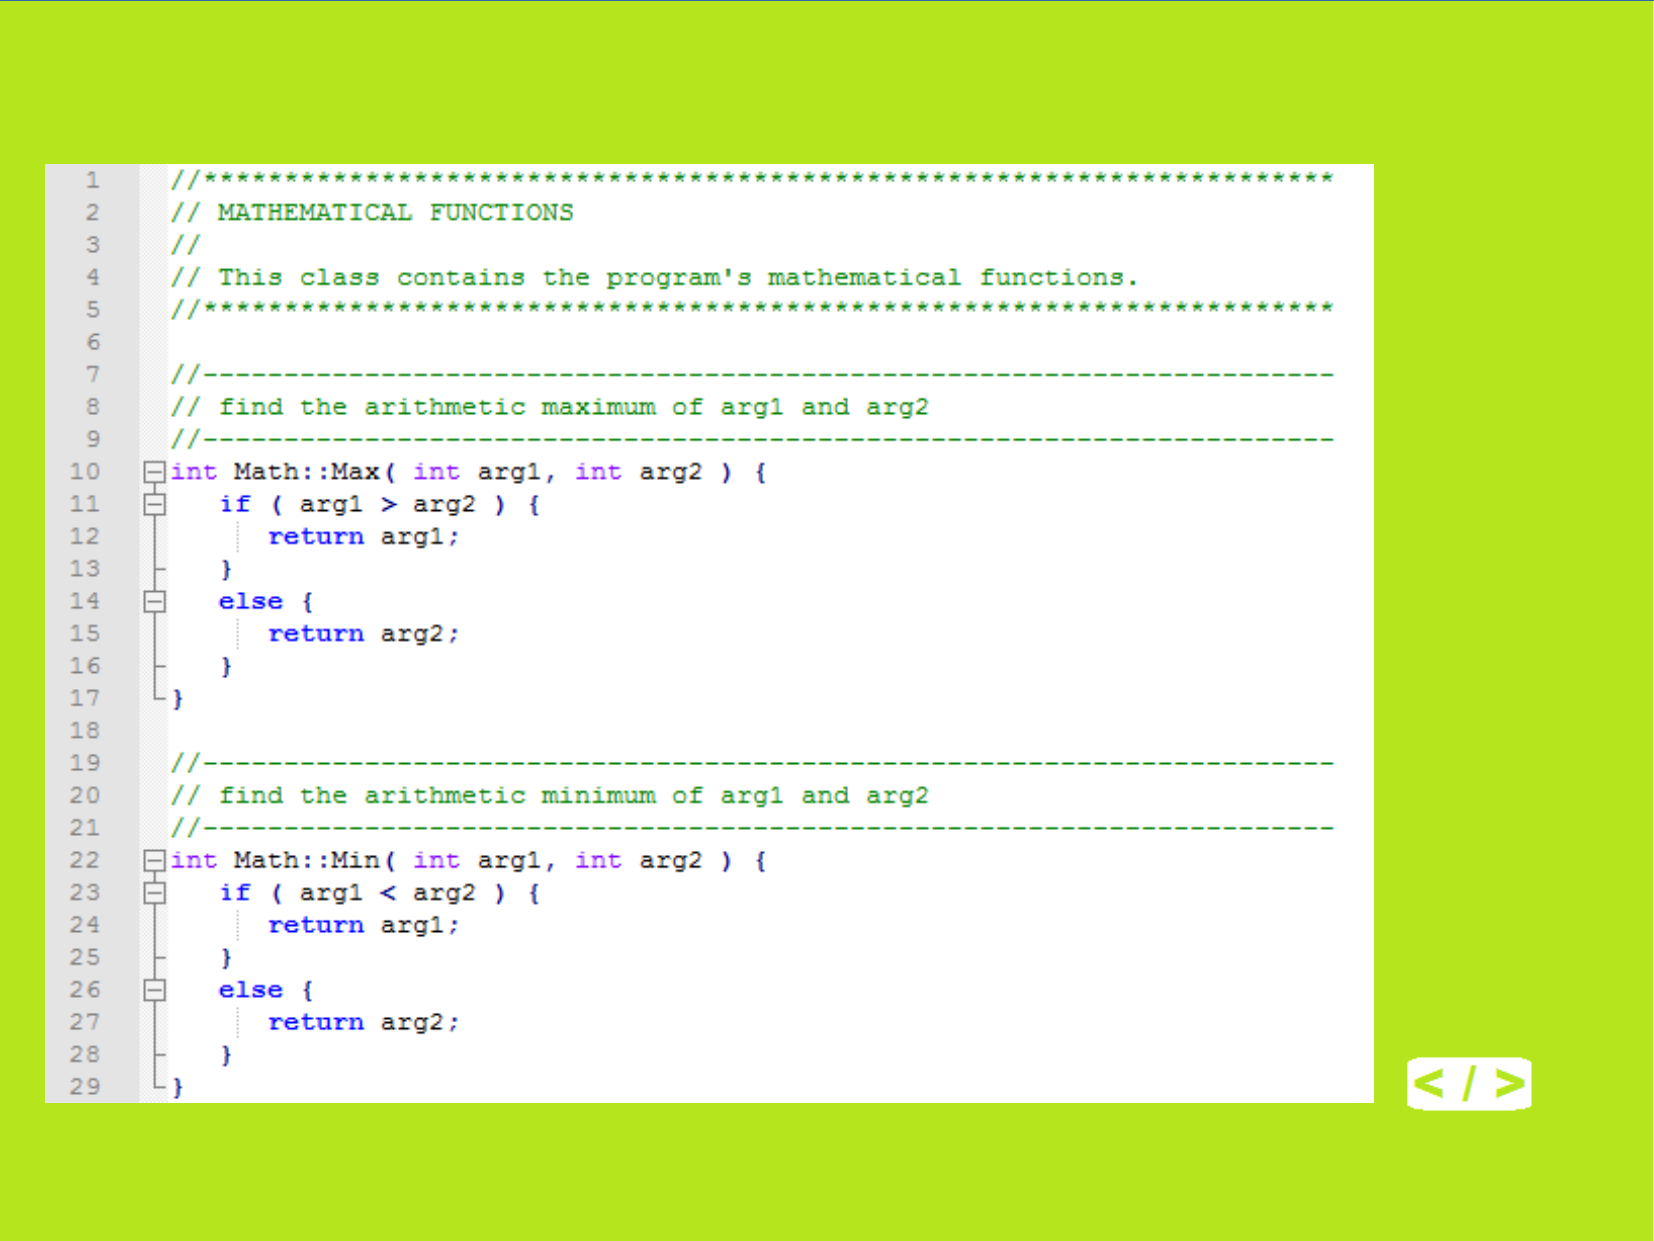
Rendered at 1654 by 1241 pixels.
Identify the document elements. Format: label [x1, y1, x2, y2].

text_box [0, 0, 1654, 1241]
picture [45, 164, 1374, 1104]
picture [1395, 1042, 1546, 1126]
